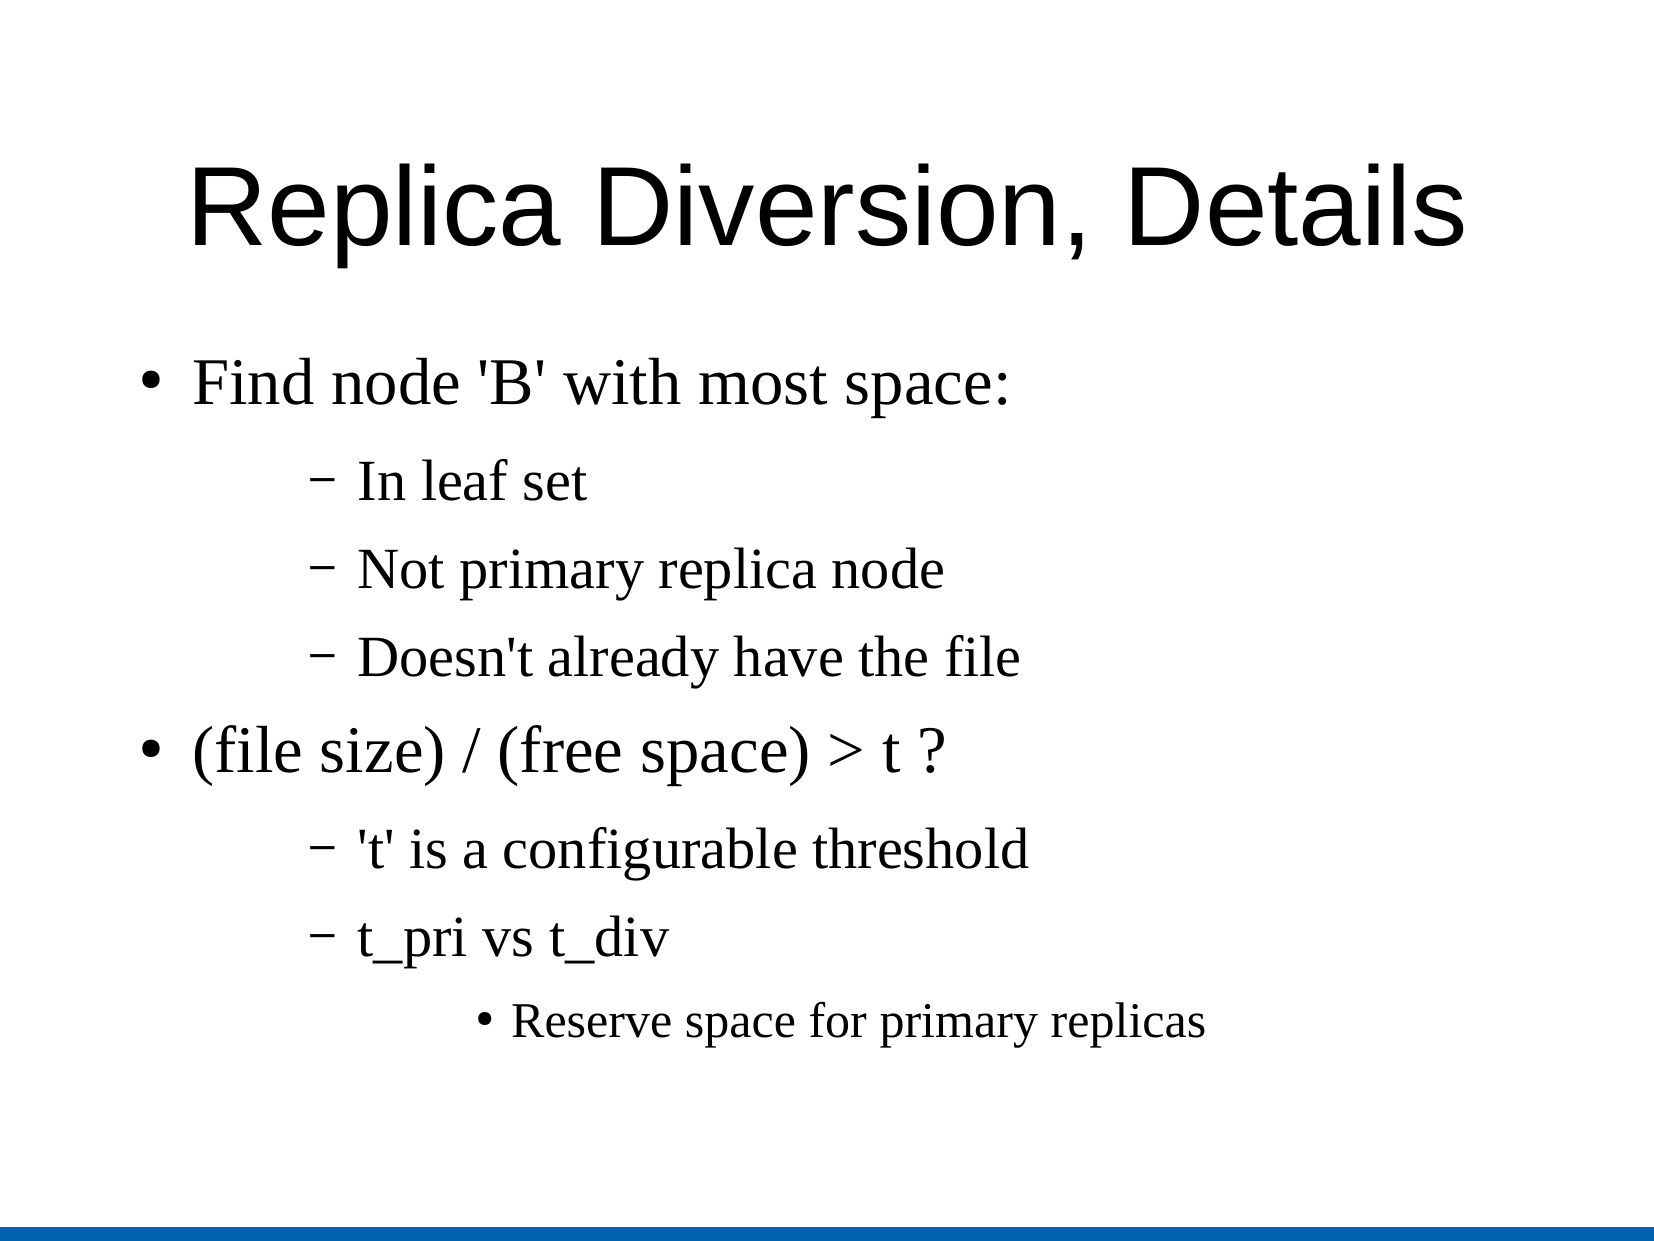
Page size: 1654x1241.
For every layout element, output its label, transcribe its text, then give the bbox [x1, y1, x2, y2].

list Find node 'B' with most space: In leaf set Not primary replica node Doesn't already have the file (file size) / (free space) > t ? 't' is a configurable threshold t_pri vs t_div Reserve space for primary replicas [121, 344, 1533, 1215]
title Replica Diversion, Details [121, 102, 1533, 311]
